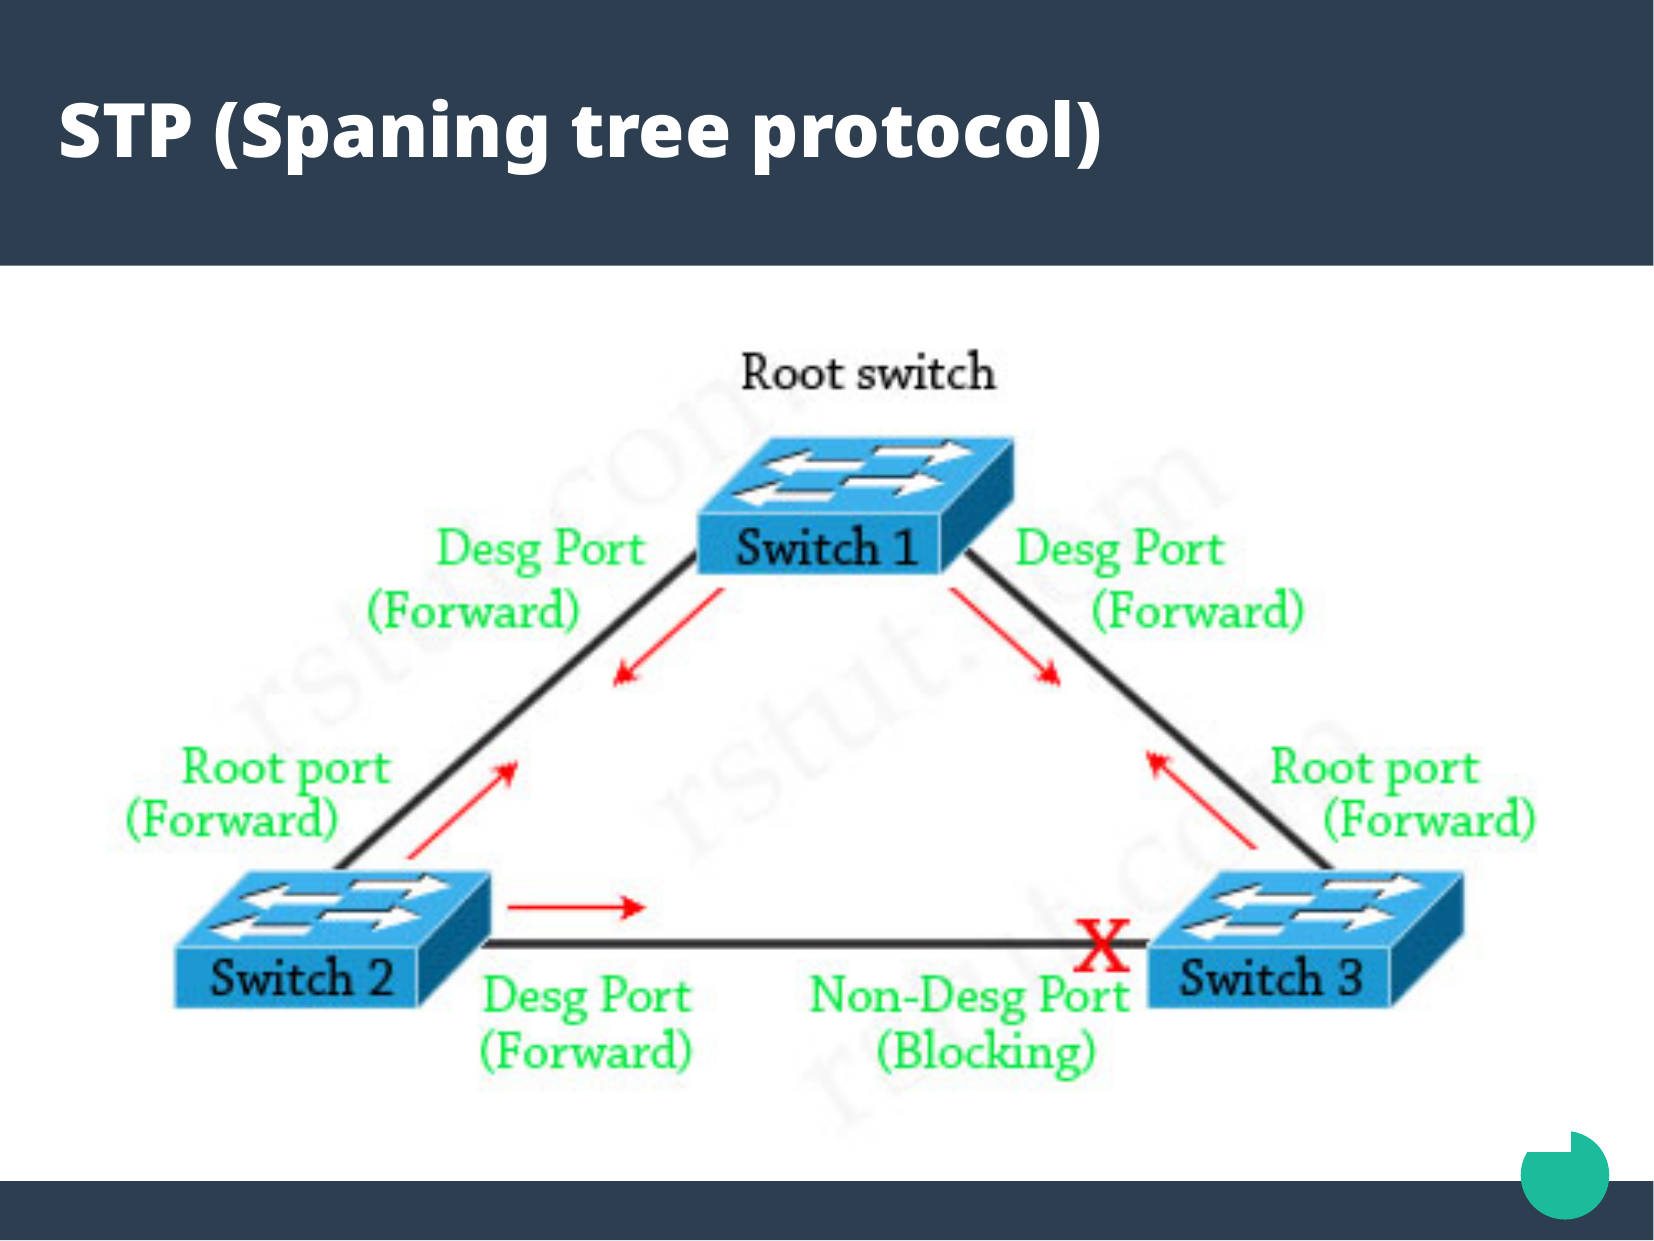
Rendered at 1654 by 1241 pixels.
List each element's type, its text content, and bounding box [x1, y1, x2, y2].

picture [82, 324, 1571, 1152]
title STP (Spaning tree protocol) [59, 49, 1595, 207]
